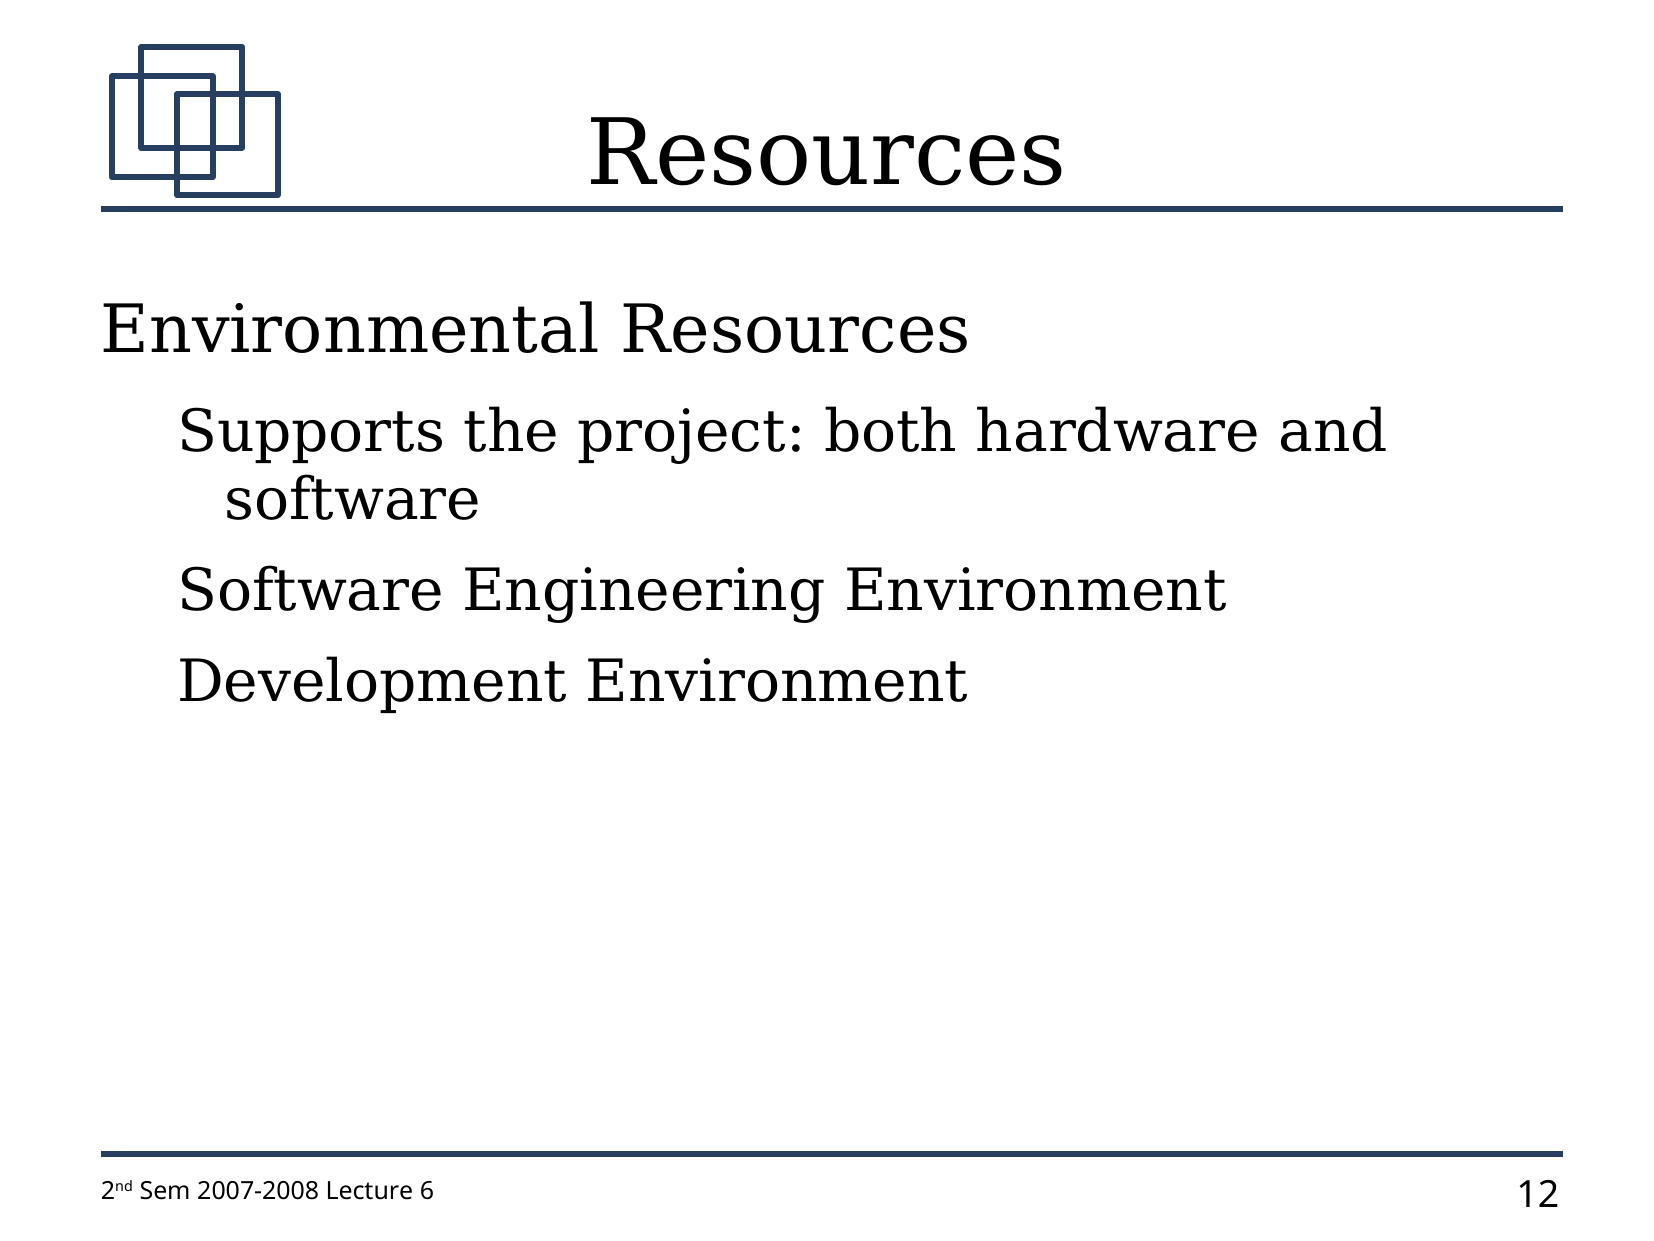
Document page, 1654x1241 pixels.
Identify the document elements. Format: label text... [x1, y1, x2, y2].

title Resources [82, 49, 1571, 257]
list Environmental Resources Supports the project: both hardware and software Software Engineering Environment Development Environment [82, 290, 1571, 1109]
